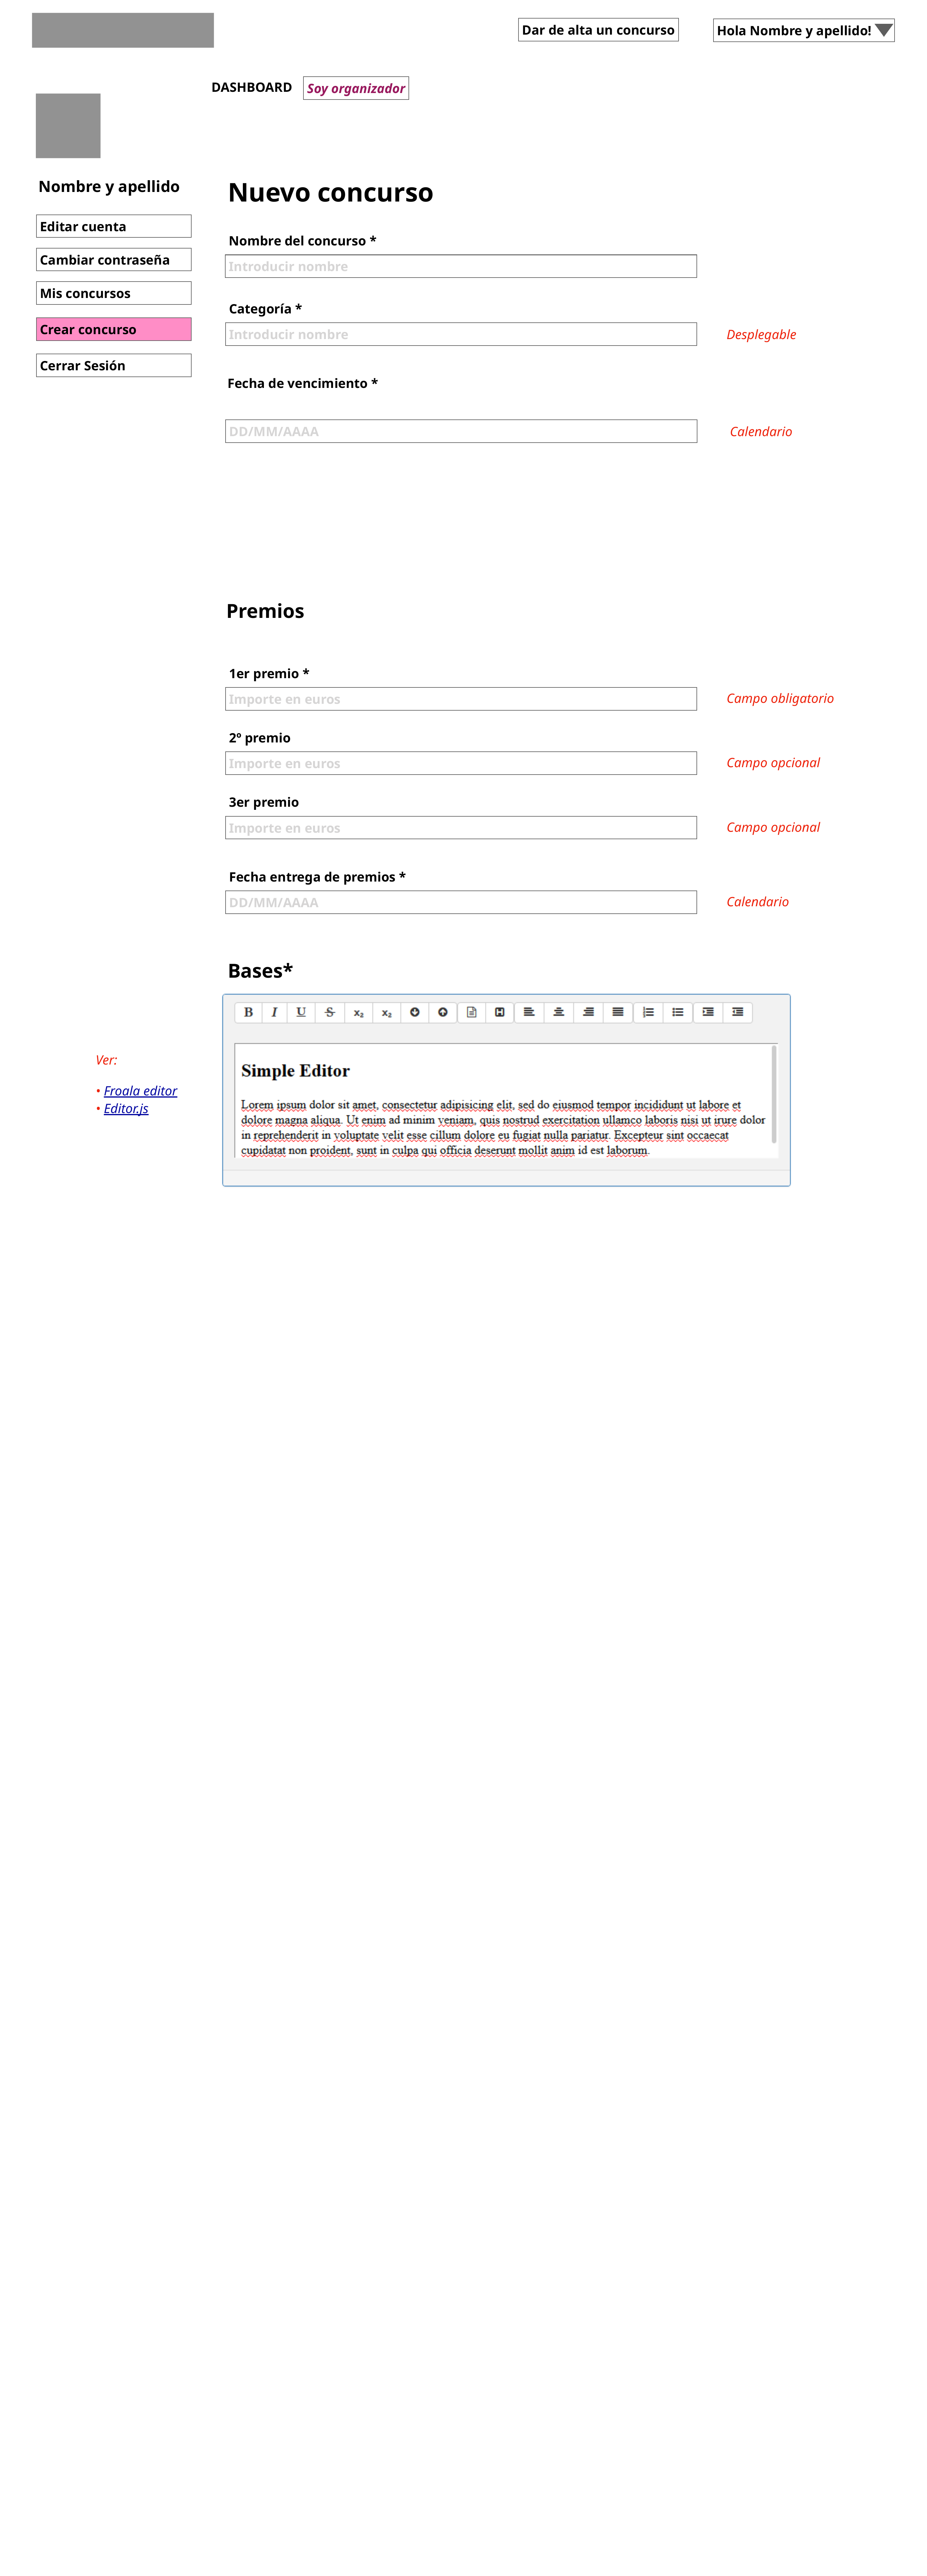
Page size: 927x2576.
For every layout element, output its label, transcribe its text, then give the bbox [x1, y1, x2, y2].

text_box 1er premio * [225, 661, 754, 685]
text_box Campo opcional [723, 751, 850, 774]
text_box Soy organizador [303, 77, 409, 100]
text_box Cerrar Sesión [36, 354, 191, 377]
text_box Campo obligatorio [723, 686, 850, 709]
text_box Nombre y apellido [35, 173, 216, 199]
text_box Bases* [224, 955, 752, 985]
text_box 3er premio [225, 790, 754, 813]
text_box DD/MM/AAAA [226, 420, 697, 443]
text_box Calendario [723, 890, 829, 913]
text_box Mis concursos [36, 282, 191, 304]
text_box Fecha de vencimiento * [224, 372, 752, 394]
picture [220, 993, 794, 1189]
text_box DD/MM/AAAA [225, 891, 697, 914]
text_box Importe en euros [225, 752, 697, 775]
text_box Introducir nombre [225, 255, 697, 278]
text_box Calendario [726, 420, 832, 443]
text_box Desplegable [723, 323, 829, 346]
text_box Ver: • Froala editor • Editor.js [92, 1048, 198, 1122]
text_box Editar cuenta [36, 215, 191, 238]
text_box 2º premio [225, 726, 754, 749]
text_box Importe en euros [225, 687, 697, 710]
text_box Nombre del concurso * [225, 229, 753, 252]
text_box Importe en euros [225, 816, 697, 839]
text_box Premios [222, 595, 751, 626]
text_box [874, 24, 894, 37]
text_box [36, 93, 101, 158]
text_box Categoría * [225, 297, 754, 320]
text_box Introducir nombre [225, 323, 697, 346]
text_box Campo opcional [723, 815, 850, 838]
text_box Crear concurso [36, 318, 191, 341]
text_box DASHBOARD [208, 75, 296, 98]
text_box Fecha entrega de premios * [225, 865, 754, 888]
text_box [32, 13, 214, 48]
text_box Dar de alta un concurso [518, 18, 679, 41]
text_box Hola Nombre y apellido! [713, 19, 895, 42]
text_box Nuevo concurso [224, 172, 752, 210]
text_box Cambiar contraseña [36, 248, 191, 271]
